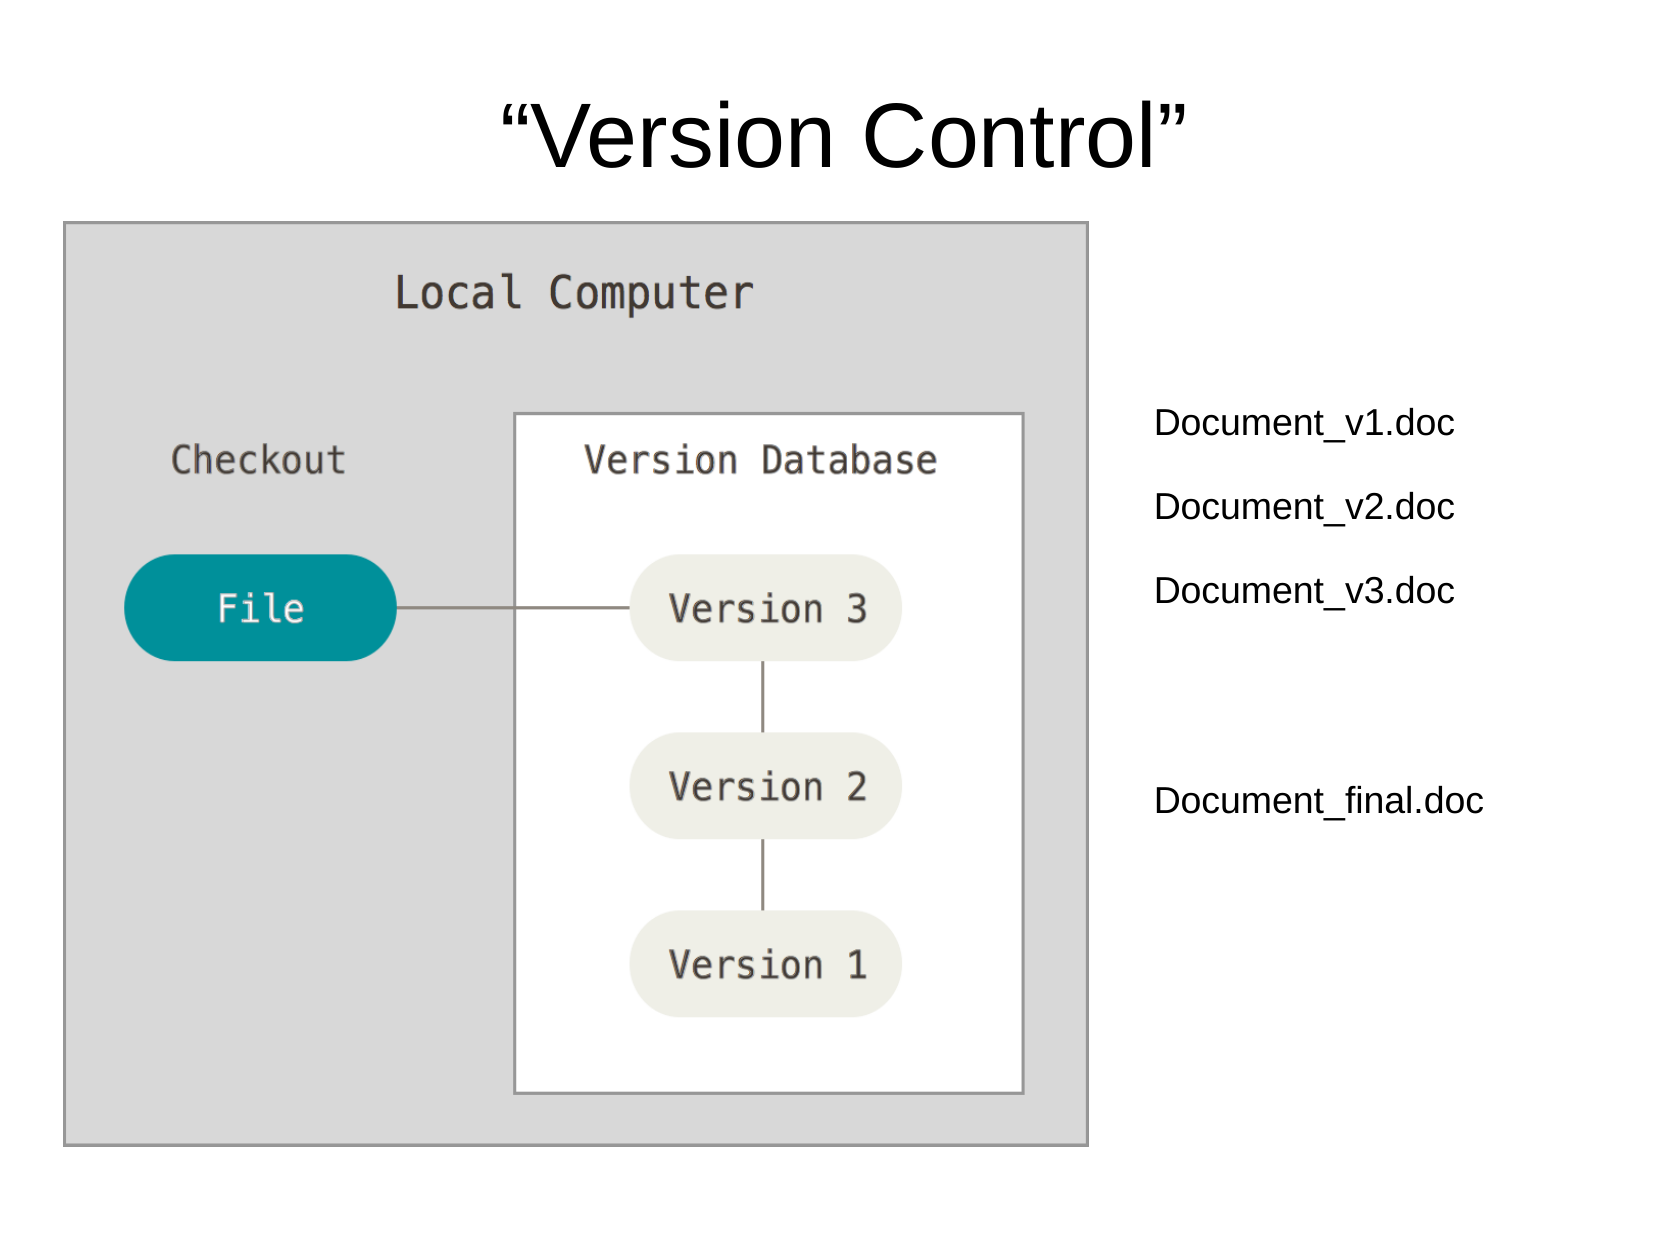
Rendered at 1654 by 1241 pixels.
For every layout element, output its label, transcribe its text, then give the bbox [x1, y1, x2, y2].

text_box Document_v1.doc Document_v2.doc Document_v3.doc Document_final.doc [1139, 394, 1549, 830]
title “Version Control” [0, 27, 1654, 235]
picture [63, 221, 1092, 1151]
